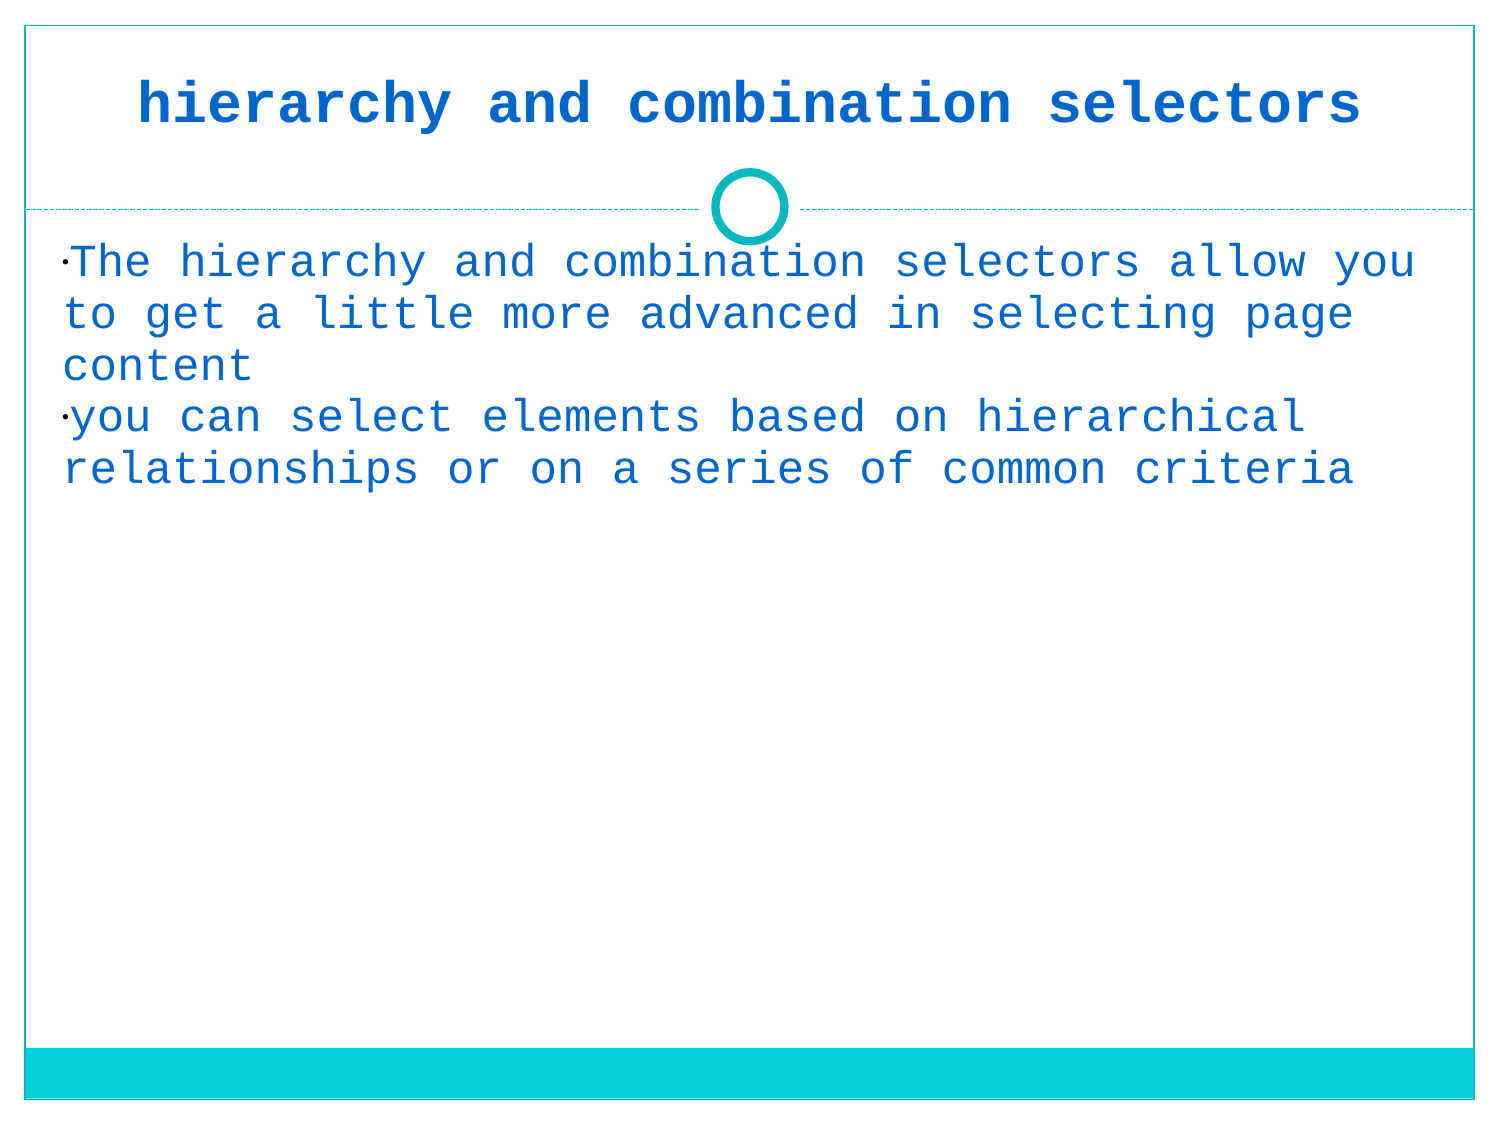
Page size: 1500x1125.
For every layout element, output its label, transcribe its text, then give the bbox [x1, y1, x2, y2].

text_box The hierarchy and combination selectors allow you to get a little more advanced in selecting page content you can select elements based on hierarchical relationships or on a series of common criteria [47, 231, 1463, 490]
text_box hierarchy and combination selectors [37, 67, 1463, 149]
